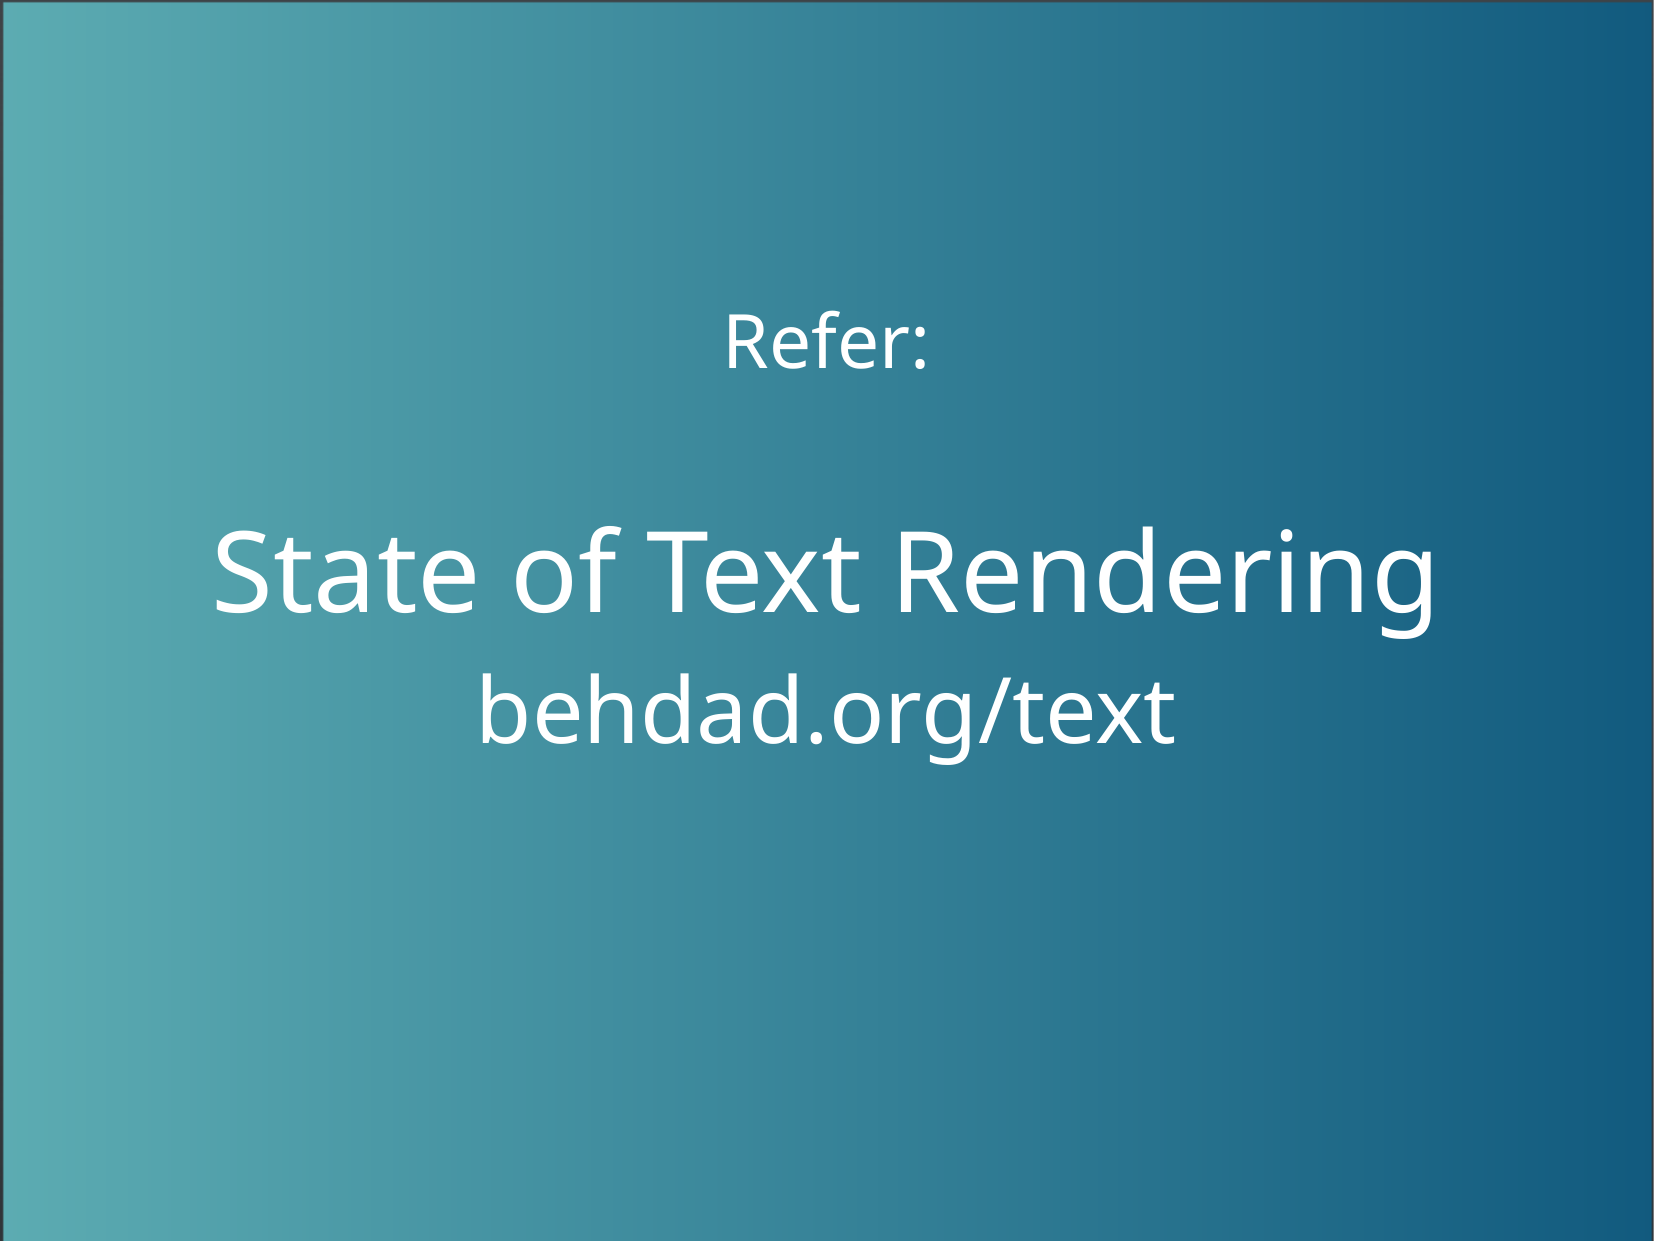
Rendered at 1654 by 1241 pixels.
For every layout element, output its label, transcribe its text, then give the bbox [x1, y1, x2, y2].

subtitle Refer: State of Text Rendering behdad.org/text [82, 49, 1571, 1010]
picture [0, 0, 1654, 1241]
